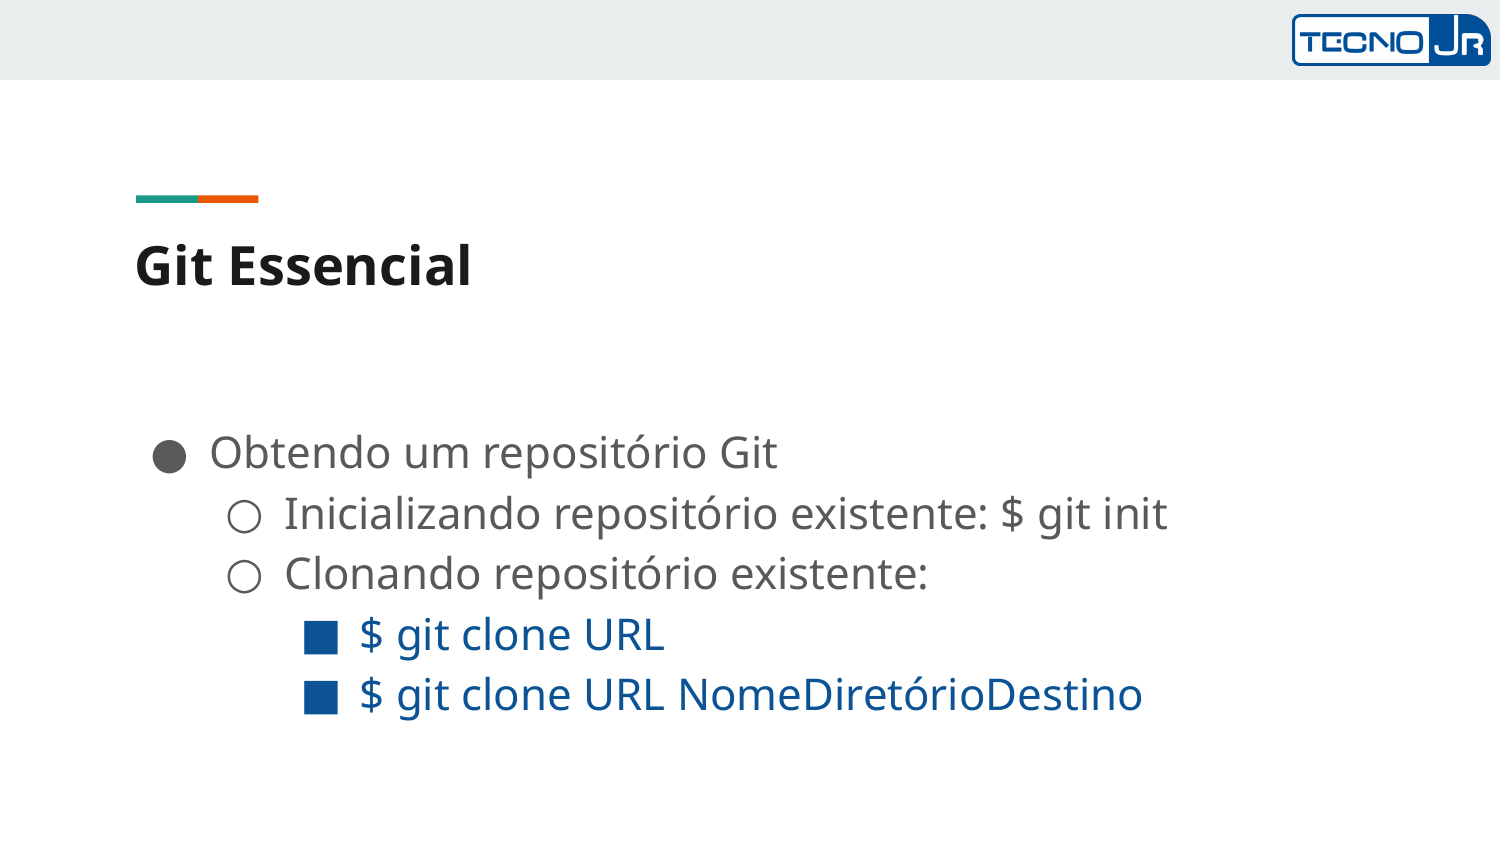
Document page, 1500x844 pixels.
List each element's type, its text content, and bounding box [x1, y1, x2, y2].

title Git Essencial [119, 216, 1381, 305]
list Obtendo um repositório Git Inicializando repositório existente: $ git init Clonando repositório existente: $ git clone URL $ git clone URL NomeDiretórioDestino [119, 341, 1381, 796]
picture [1292, 14, 1491, 66]
